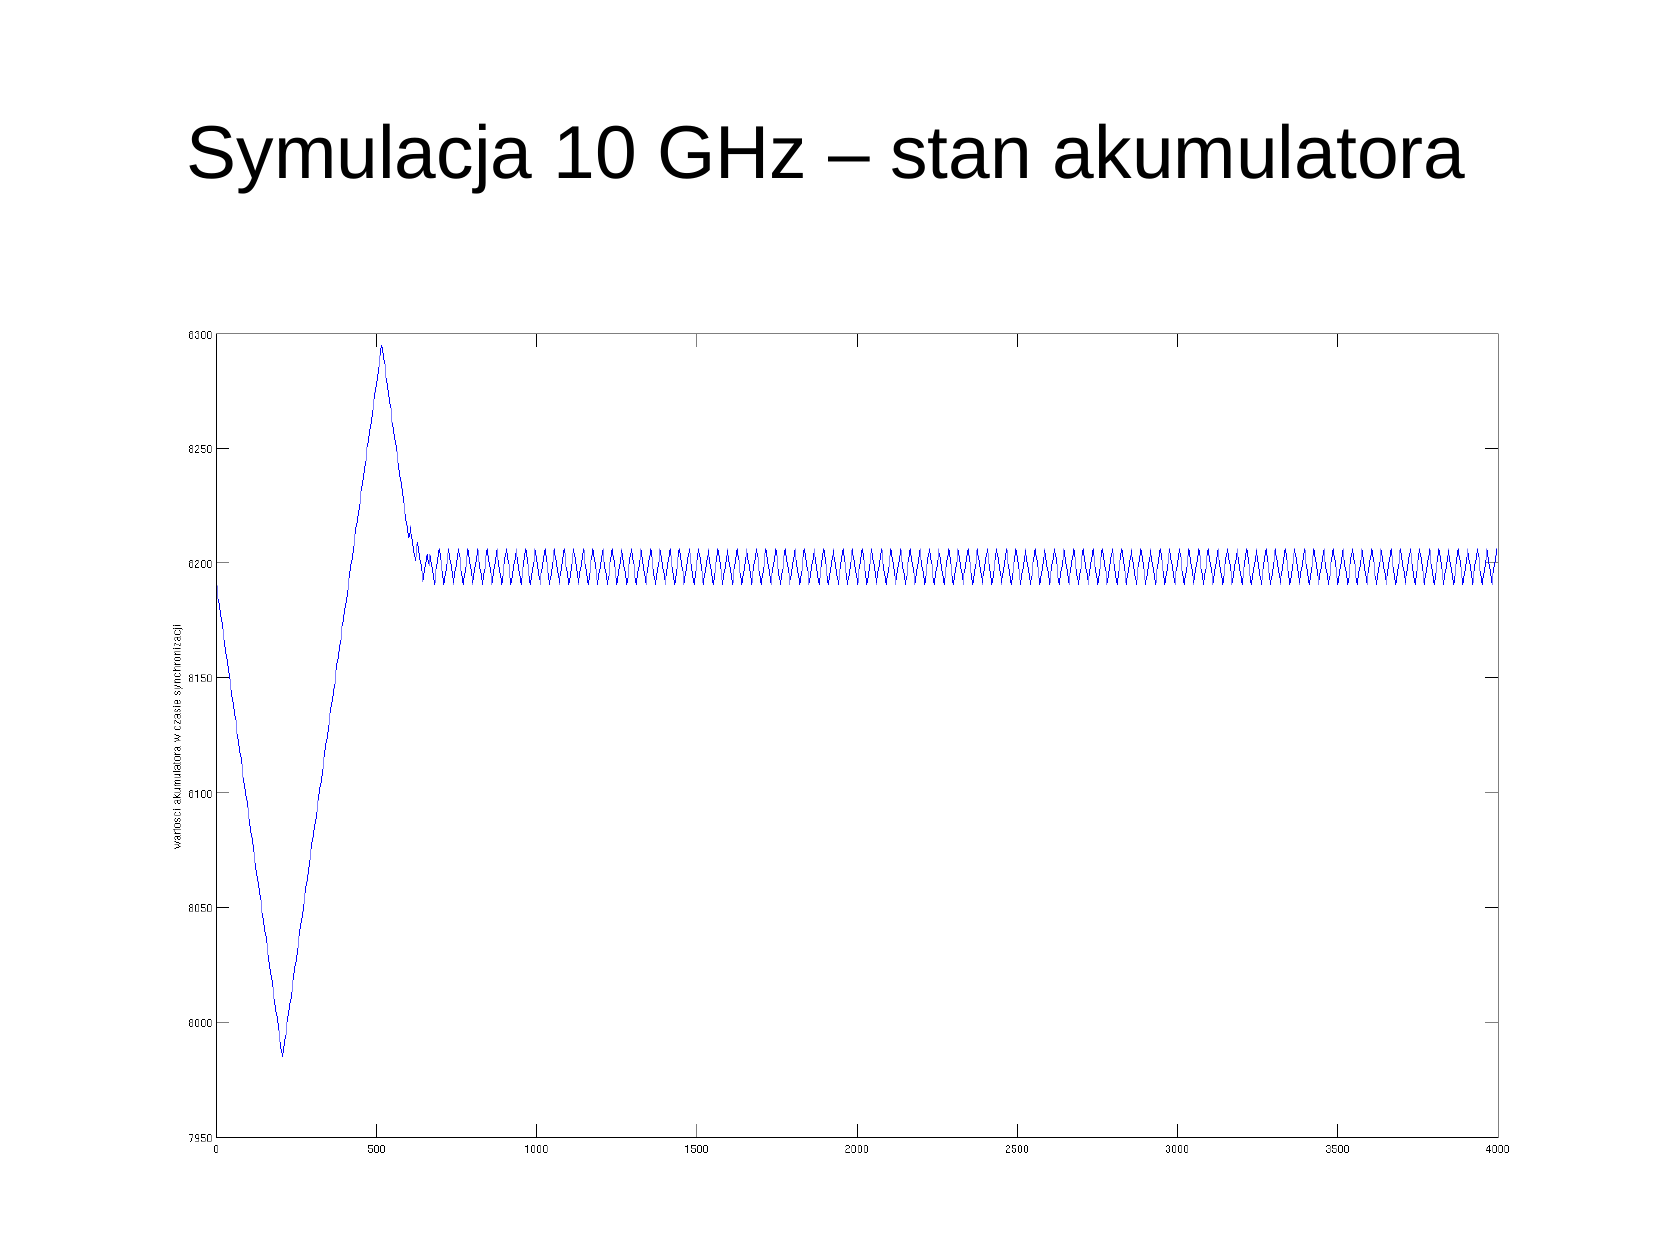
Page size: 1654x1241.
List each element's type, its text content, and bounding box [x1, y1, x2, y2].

title Symulacja 10 GHz – stan akumulatora [82, 49, 1571, 257]
picture [0, 259, 1654, 1241]
